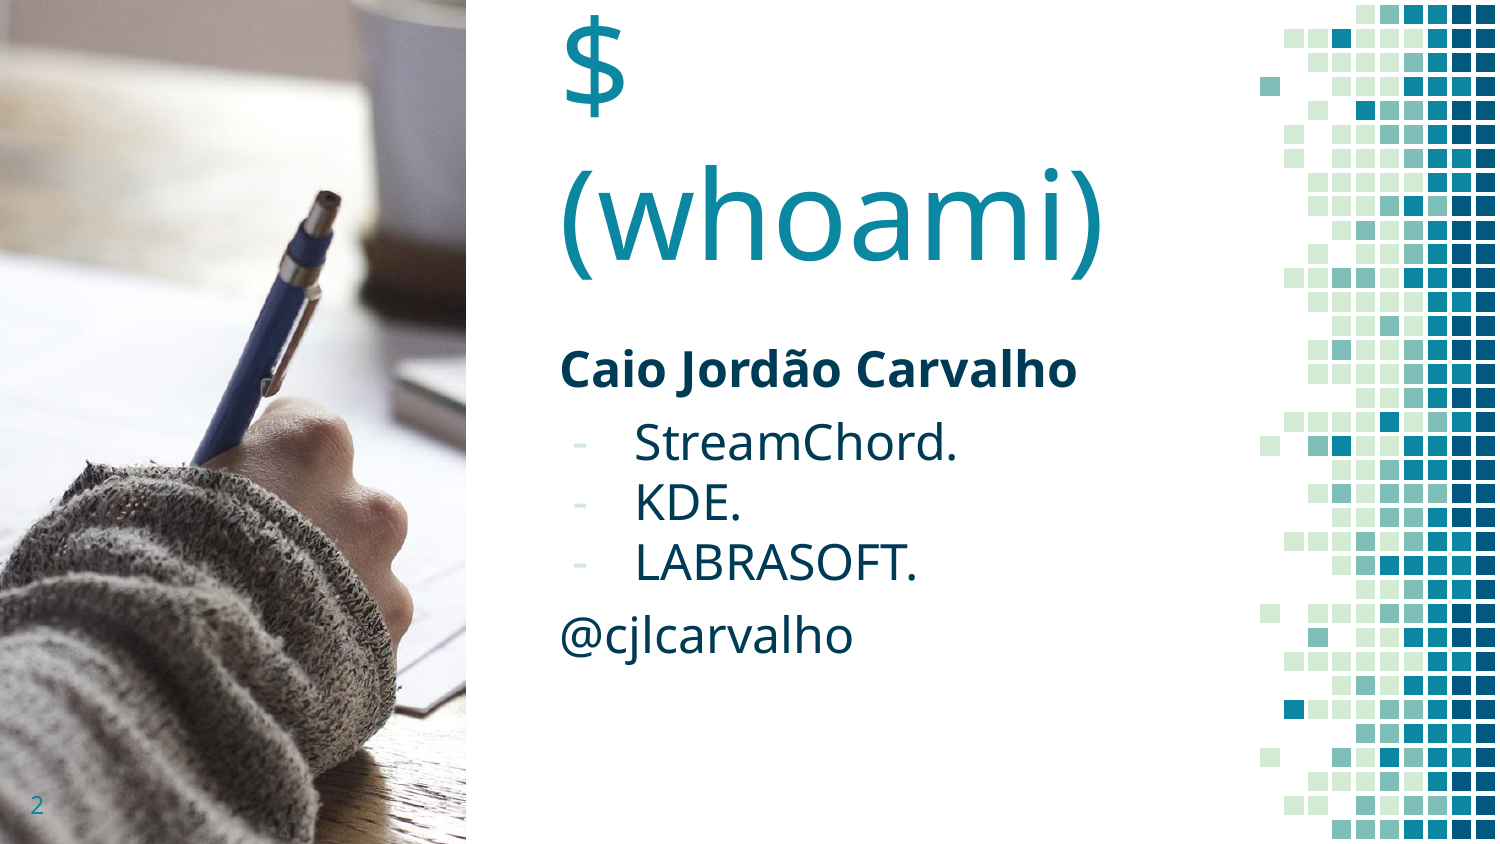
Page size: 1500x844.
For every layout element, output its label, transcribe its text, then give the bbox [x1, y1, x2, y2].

picture [0, 0, 466, 844]
slide_number <number> [15, 774, 105, 839]
subtitle Caio Jordão Carvalho StreamChord. KDE. LABRASOFT. @cjlcarvalho [544, 322, 1157, 731]
title $(whoami) [544, 109, 1157, 300]
